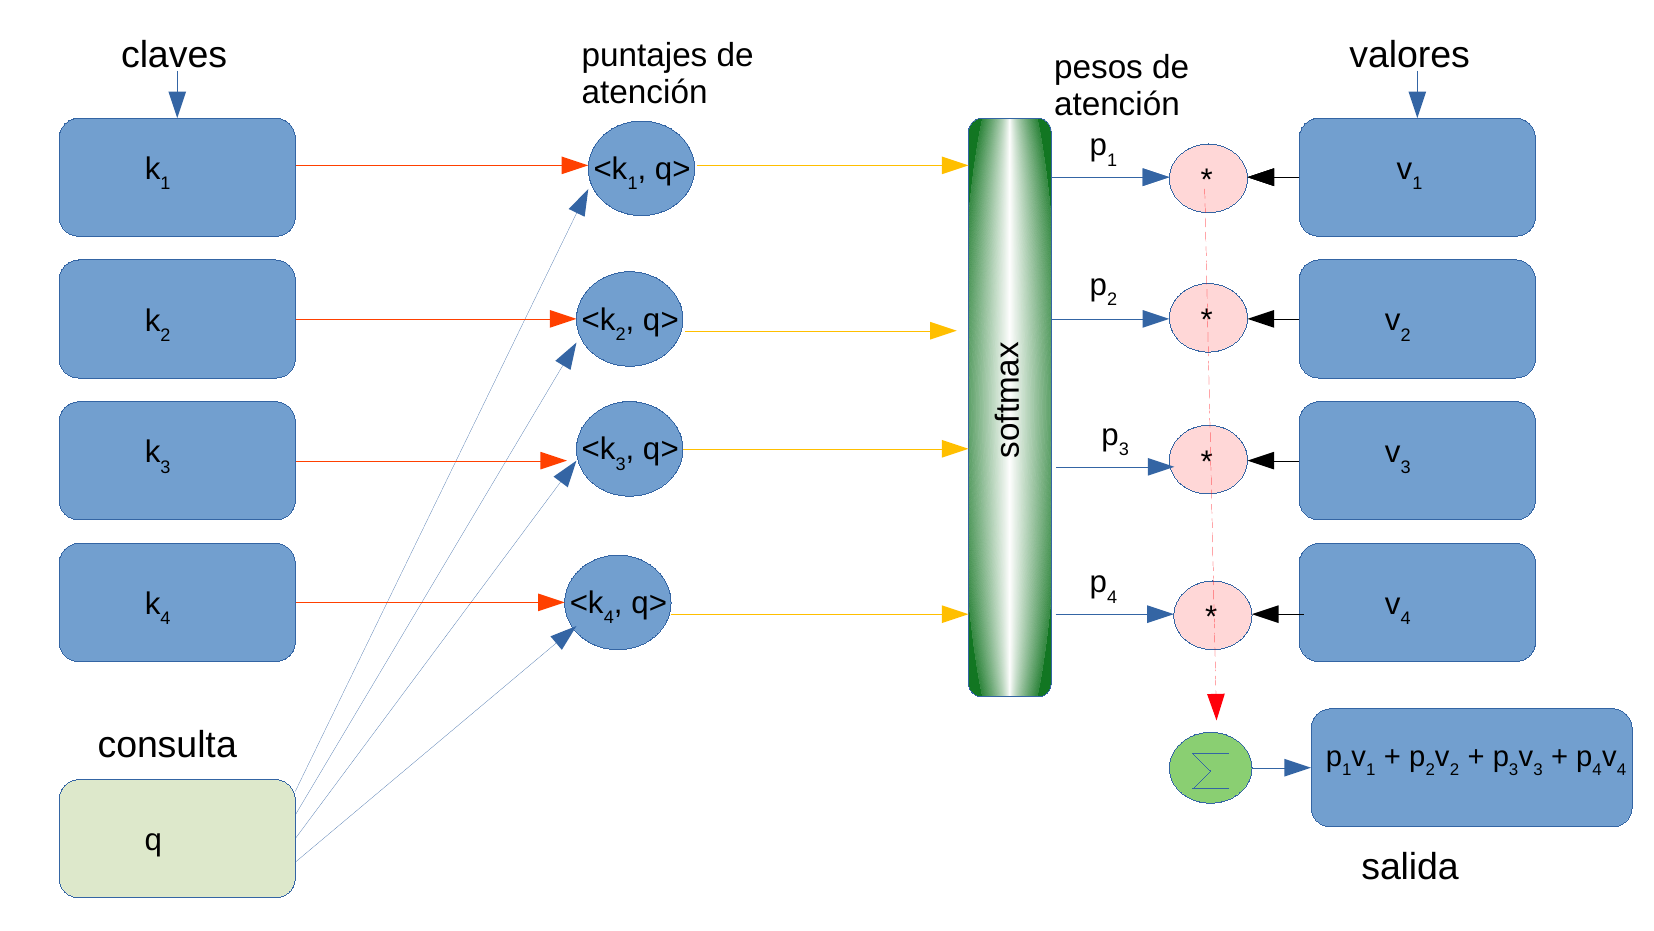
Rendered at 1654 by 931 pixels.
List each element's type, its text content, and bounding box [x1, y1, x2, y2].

text_box p2 [1074, 259, 1146, 317]
text_box v2 [1370, 295, 1441, 353]
text_box k3 [129, 427, 201, 485]
text_box [59, 779, 296, 898]
text_box k1 [129, 143, 201, 201]
text_box p1v1 + p2v2 + p3v3 + p4v4 [1311, 732, 1644, 787]
text_box pesos de atención [1039, 41, 1264, 130]
text_box p4 [1074, 557, 1146, 615]
text_box [1169, 143, 1248, 213]
text_box [573, 555, 663, 577]
text_box [1299, 118, 1536, 237]
text_box [1173, 580, 1253, 650]
text_box v3 [1370, 427, 1441, 485]
text_box p1 [1074, 120, 1146, 178]
text_box [1299, 401, 1536, 520]
text_box [1299, 543, 1536, 662]
text_box [603, 201, 680, 216]
text_box valores [1334, 25, 1501, 83]
text_box p3 [1086, 409, 1158, 467]
text_box * [1189, 155, 1216, 205]
text_box claves [106, 25, 272, 83]
text_box v1 [1381, 143, 1453, 201]
text_box [1169, 732, 1253, 804]
text_box [591, 482, 668, 497]
text_box [579, 635, 657, 650]
text_box [59, 543, 296, 662]
text_box [584, 271, 675, 294]
text_box * [1189, 294, 1216, 345]
text_box v4 [1370, 578, 1441, 636]
text_box [584, 401, 675, 424]
text_box [591, 352, 668, 367]
text_box q [129, 816, 201, 873]
text_box puntajes de atención [566, 29, 792, 119]
text_box * [1194, 592, 1220, 642]
text_box [59, 118, 296, 237]
text_box [596, 121, 687, 143]
text_box <k1, q> [578, 143, 709, 201]
text_box softmax [980, 319, 1041, 474]
text_box <k2, q> [566, 294, 697, 352]
text_box [1299, 259, 1536, 379]
text_box <k4, q> [555, 577, 686, 635]
text_box k2 [129, 295, 201, 353]
text_box [59, 401, 296, 520]
text_box salida [1346, 838, 1524, 931]
text_box [1311, 787, 1633, 827]
text_box [1169, 425, 1248, 494]
text_box k4 [129, 578, 201, 636]
text_box [968, 118, 1052, 697]
text_box consulta [82, 716, 260, 816]
text_box [1169, 283, 1248, 353]
text_box <k3, q> [566, 424, 697, 482]
text_box [59, 259, 296, 379]
text_box [1311, 708, 1633, 732]
text_box * [1189, 436, 1216, 486]
